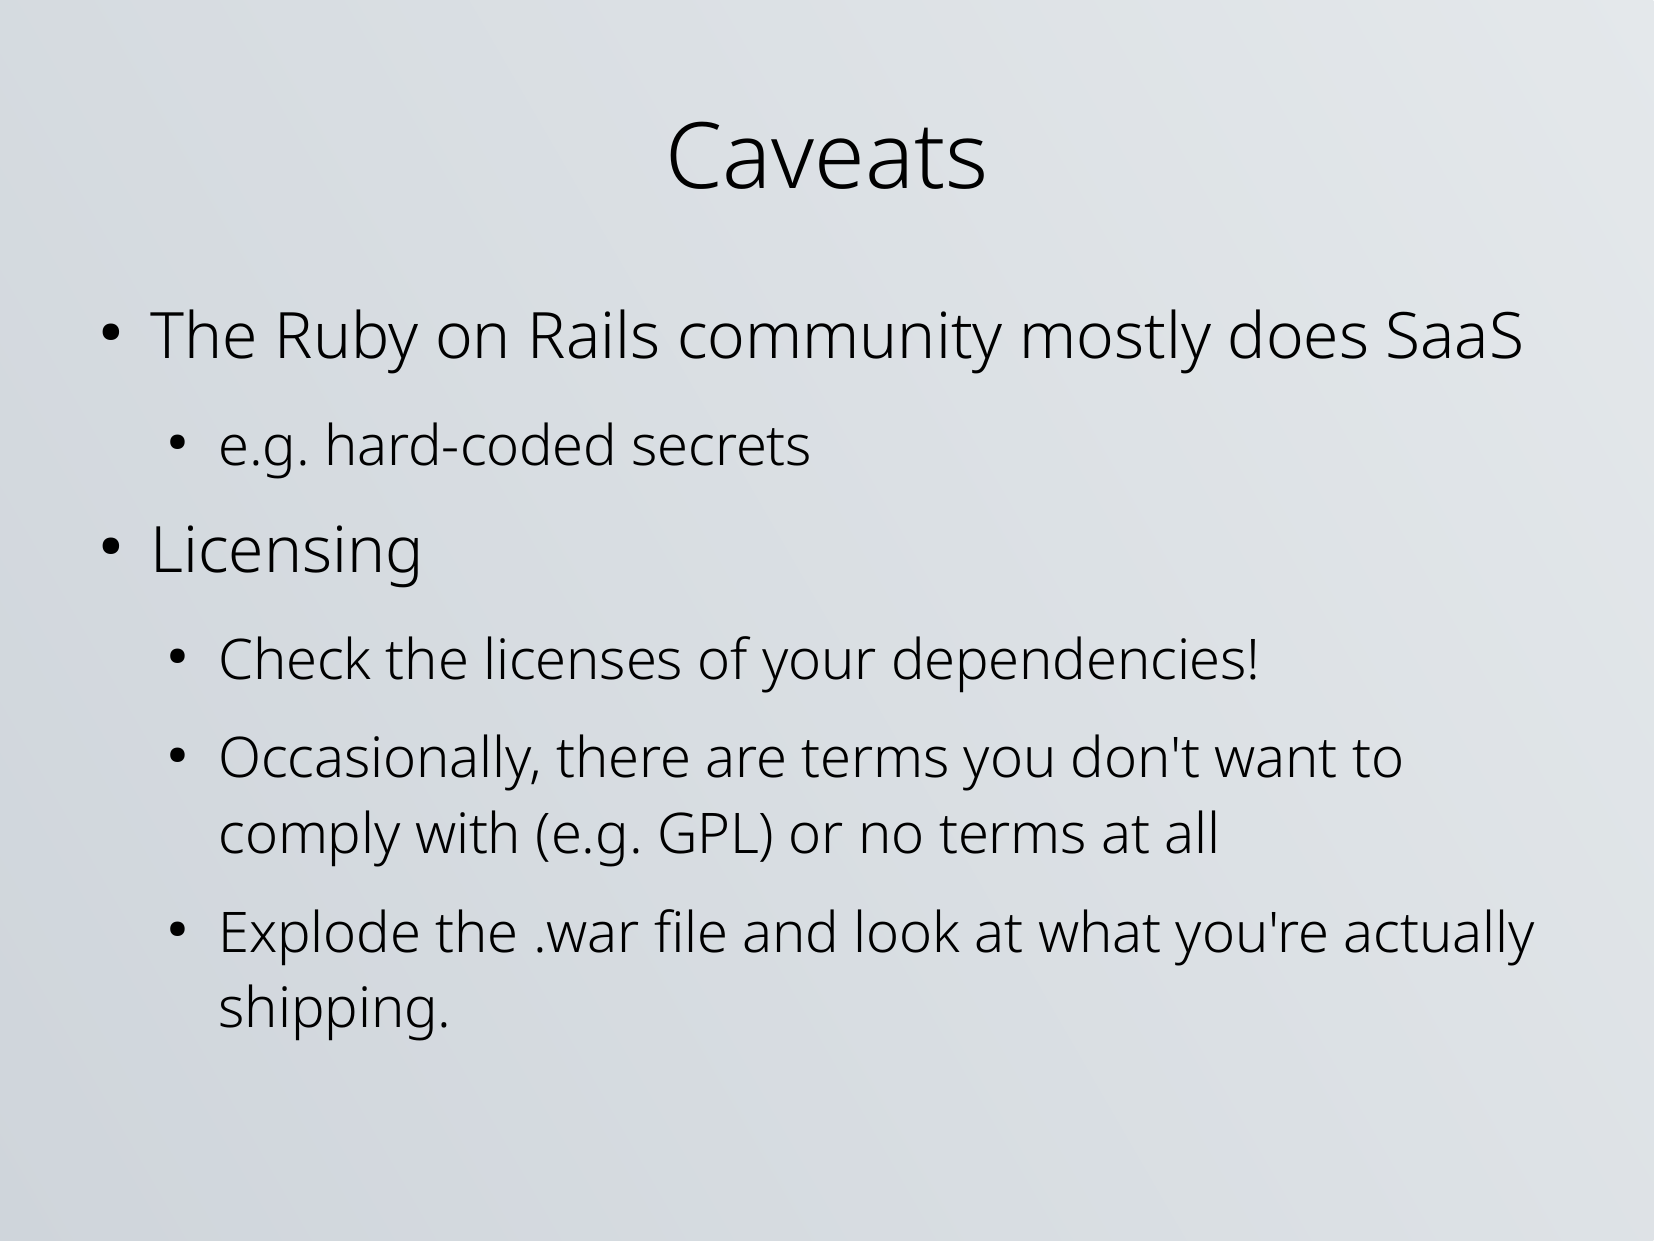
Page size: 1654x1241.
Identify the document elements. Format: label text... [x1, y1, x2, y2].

list The Ruby on Rails community mostly does SaaS e.g. hard-coded secrets Licensing Check the licenses of your dependencies! Occasionally, there are terms you don't want to comply with (e.g. GPL) or no terms at all Explode the .war file and look at what you're actually shipping. [82, 290, 1571, 1109]
title Caveats [82, 56, 1571, 250]
